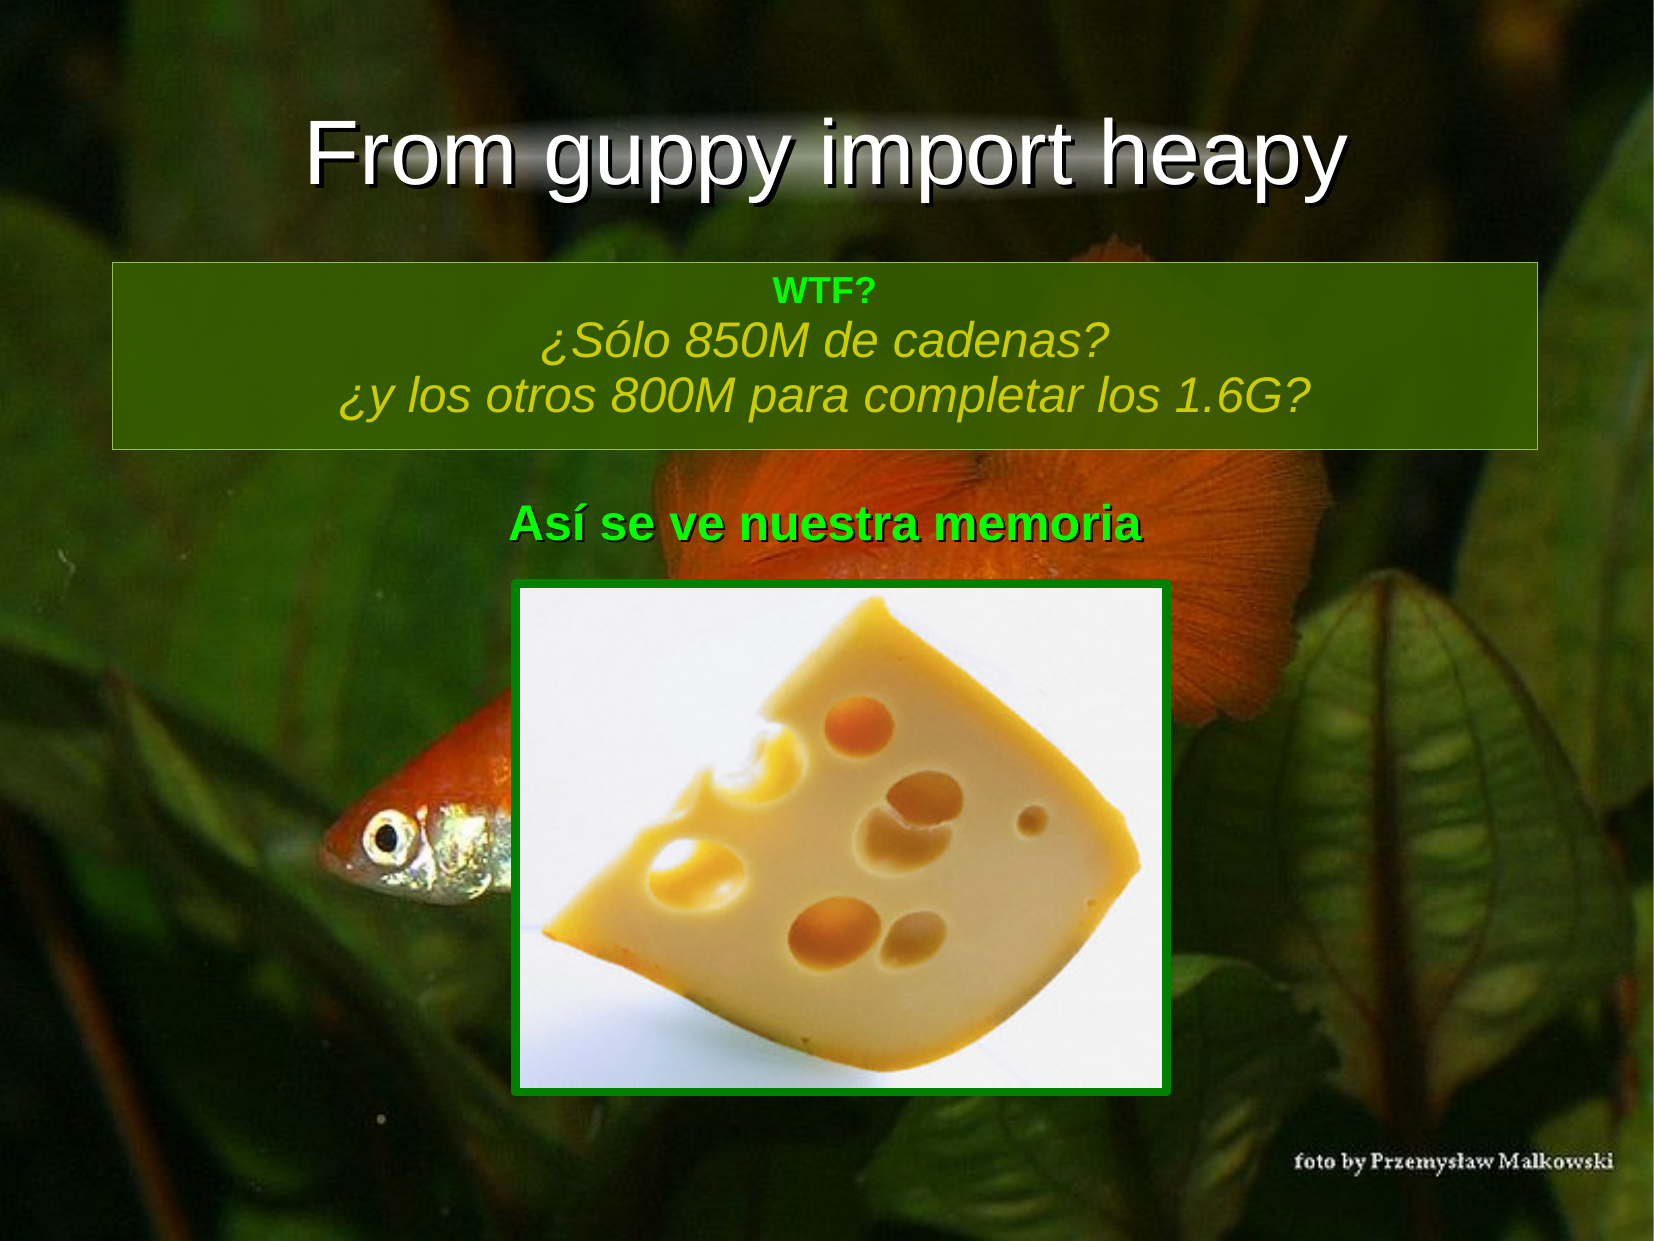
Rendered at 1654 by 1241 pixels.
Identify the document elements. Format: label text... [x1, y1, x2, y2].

text_box Así se ve nuestra memoria [112, 487, 1538, 563]
title From guppy import heapy [82, 49, 1571, 257]
picture [0, 0, 1654, 1241]
text_box WTF? ¿Sólo 850M de cadenas? ¿y los otros 800M para completar los 1.6G? [112, 262, 1538, 450]
